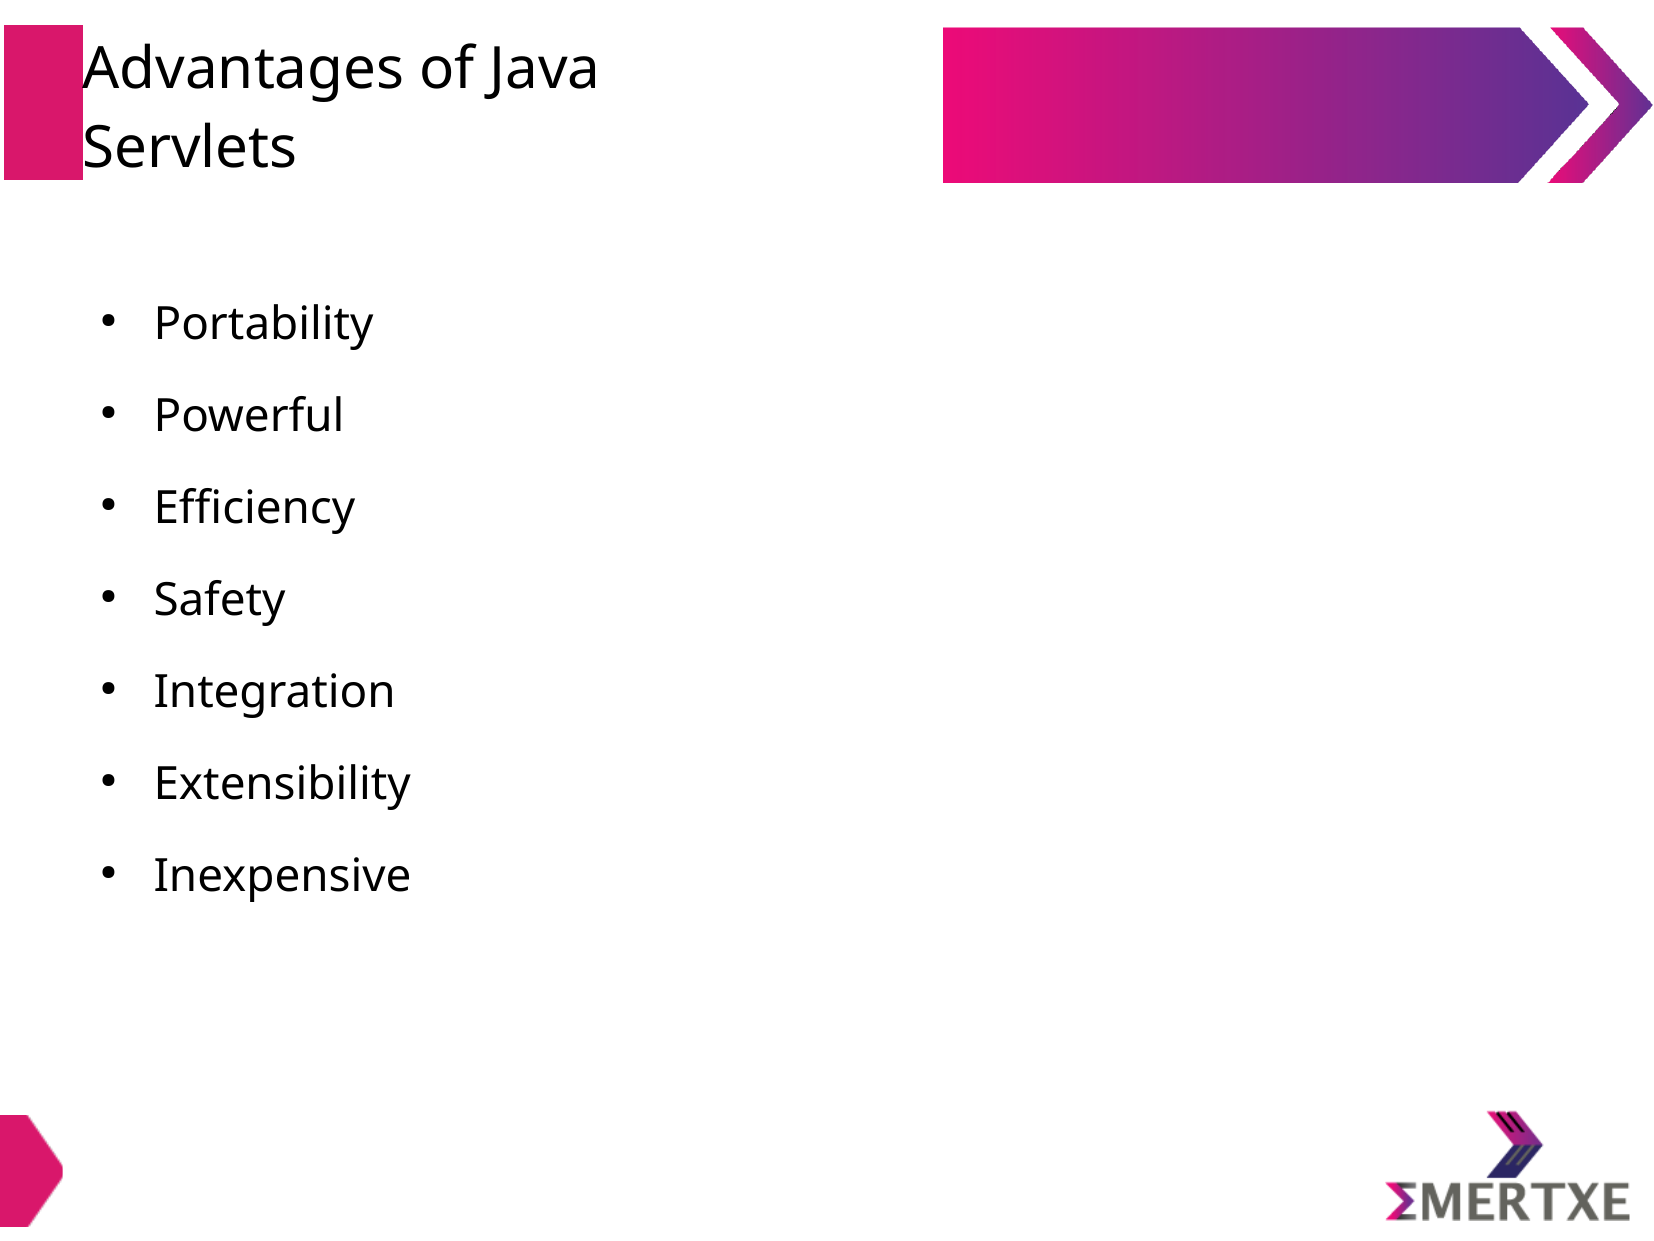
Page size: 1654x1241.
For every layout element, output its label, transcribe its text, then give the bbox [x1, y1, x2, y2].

list Portability Powerful Efficiency Safety Integration Extensibility Inexpensive [82, 290, 1571, 1010]
picture [1571, 27, 1653, 183]
picture [1385, 1107, 1631, 1221]
title Advantages of Java Servlets [82, 2, 1571, 210]
